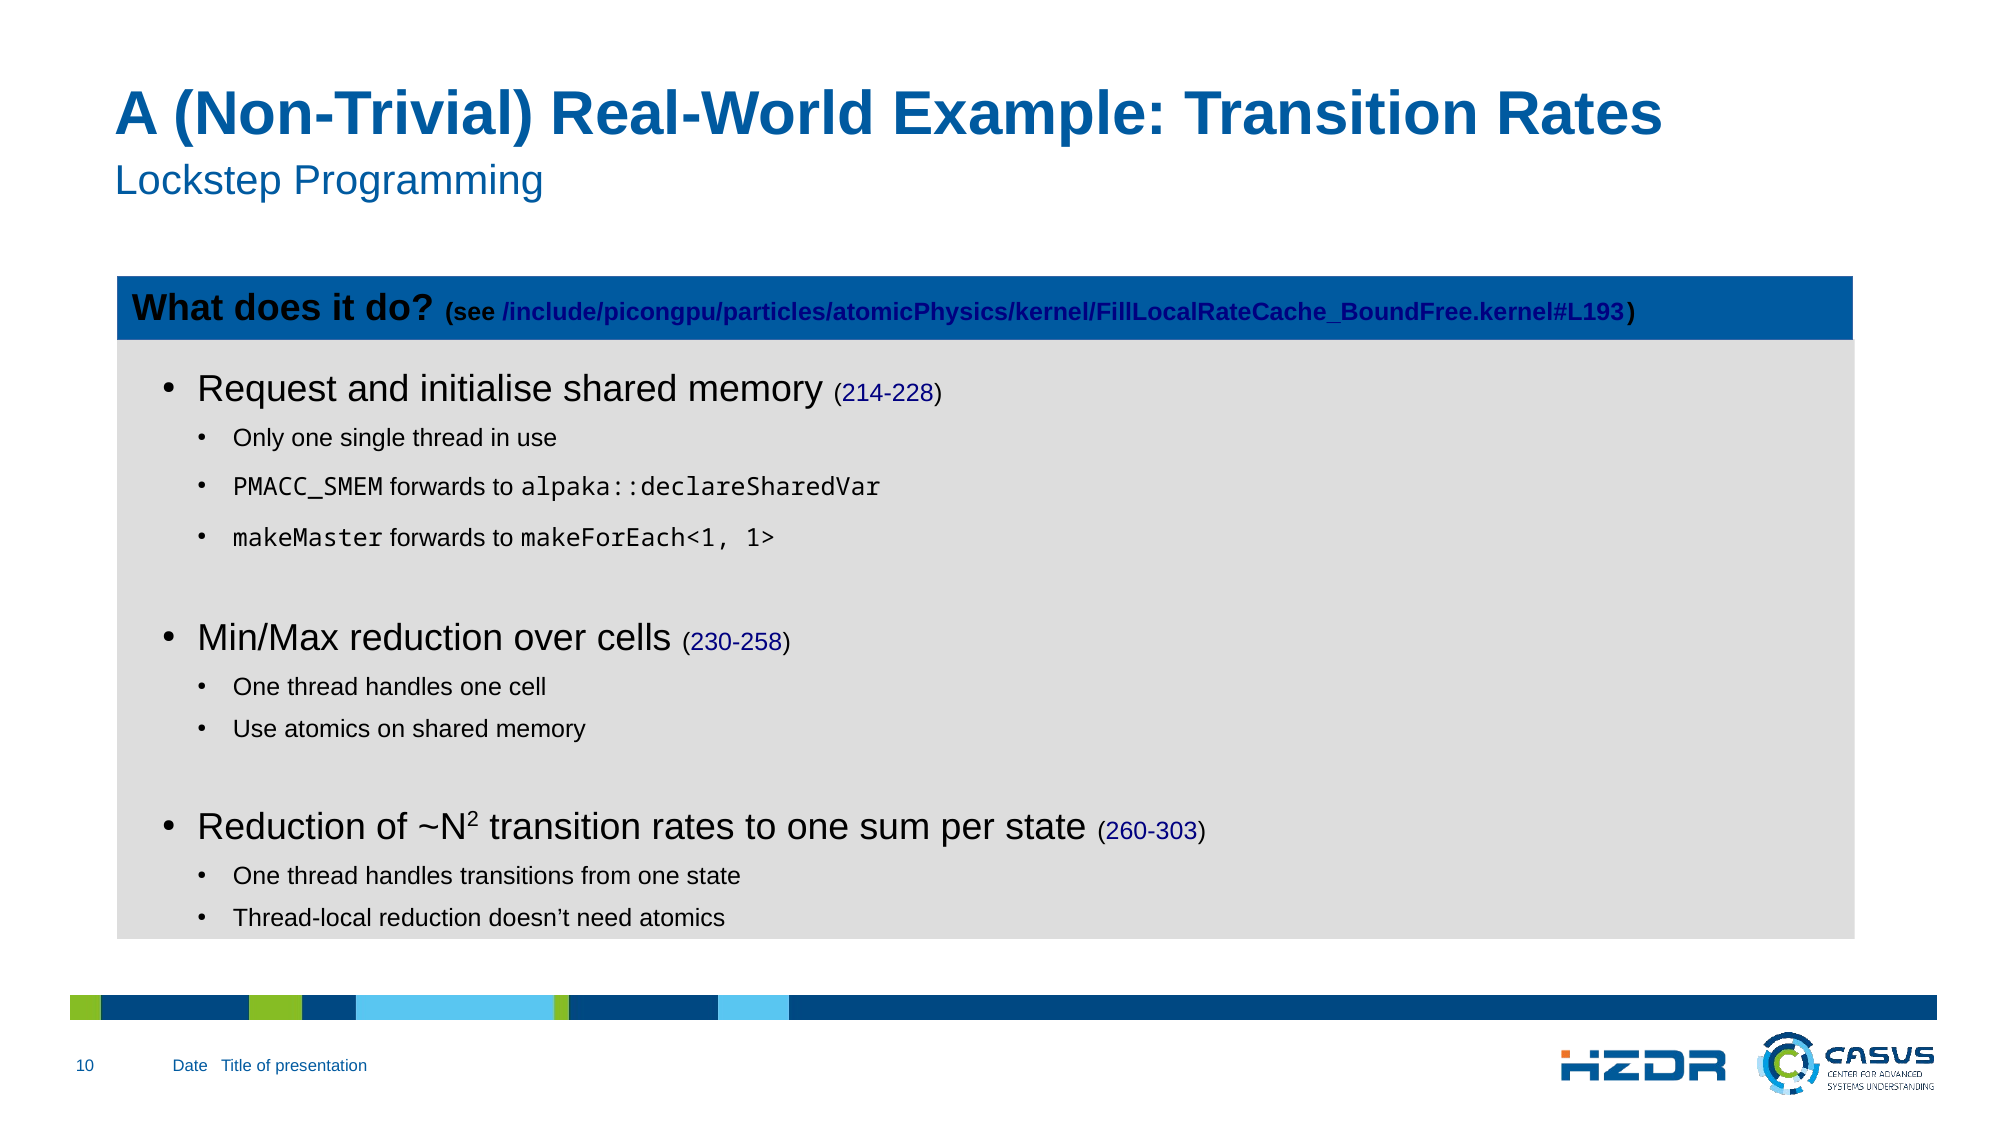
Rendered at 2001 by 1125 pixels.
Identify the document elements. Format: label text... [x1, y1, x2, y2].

slide_number Date [107, 1034, 208, 1095]
picture [572, 995, 1937, 1020]
picture [70, 995, 101, 1020]
title A (Non-Trivial) Real-World Example: Transition Rates [114, 80, 1934, 148]
picture [1560, 1049, 1726, 1081]
text_box Lockstep Programming [114, 152, 1267, 208]
picture [104, 995, 569, 1020]
picture [1757, 1032, 1934, 1095]
text_box Request and initialise shared memory (214-228) Only one single thread in use PMACC_SMEM forwards to alpaka::declareSharedVar makeMaster forwards to makeForEach<1, 1> Min/Max reduction over cells (230-258) One thread handles one cell Use atomics on shared memory Reduction of ~N2 transition rates to one sum per state (260-303) One thread handles transitions from one state Thread-local reduction doesn’t need atomics [117, 339, 1855, 867]
text_box What does it do? (see /include/picongpu/particles/atomicPhysics/kernel/FillLocalRateCache_BoundFree.kernel#L193) [117, 276, 1853, 340]
